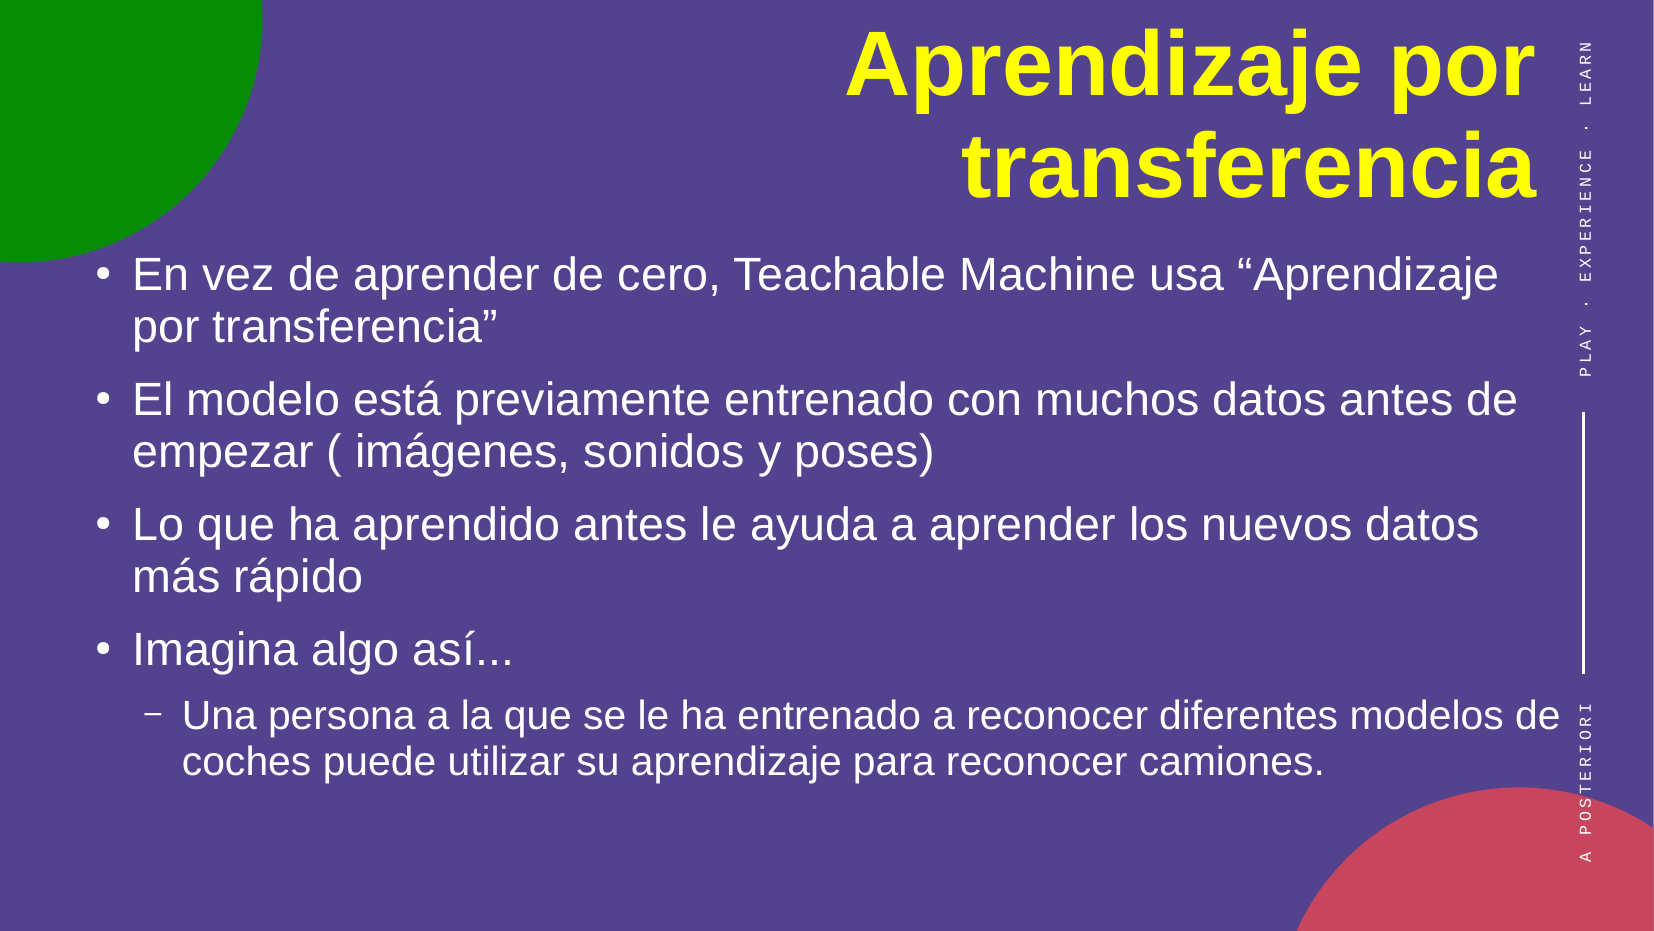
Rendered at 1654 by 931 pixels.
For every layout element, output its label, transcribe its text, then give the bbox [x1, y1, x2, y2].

list En vez de aprender de cero, Teachable Machine usa “Aprendizaje por transferencia” El modelo está previamente entrenado con muchos datos antes de empezar ( imágenes, sonidos y poses) Lo que ha aprendido antes le ayuda a aprender los nuevos datos más rápido Imagina algo así... Una persona a la que se le ha entrenado a reconocer diferentes modelos de coches puede utilizar su aprendizaje para reconocer camiones. [82, 248, 1571, 788]
title Aprendizaje por transferencia [262, 12, 1538, 218]
